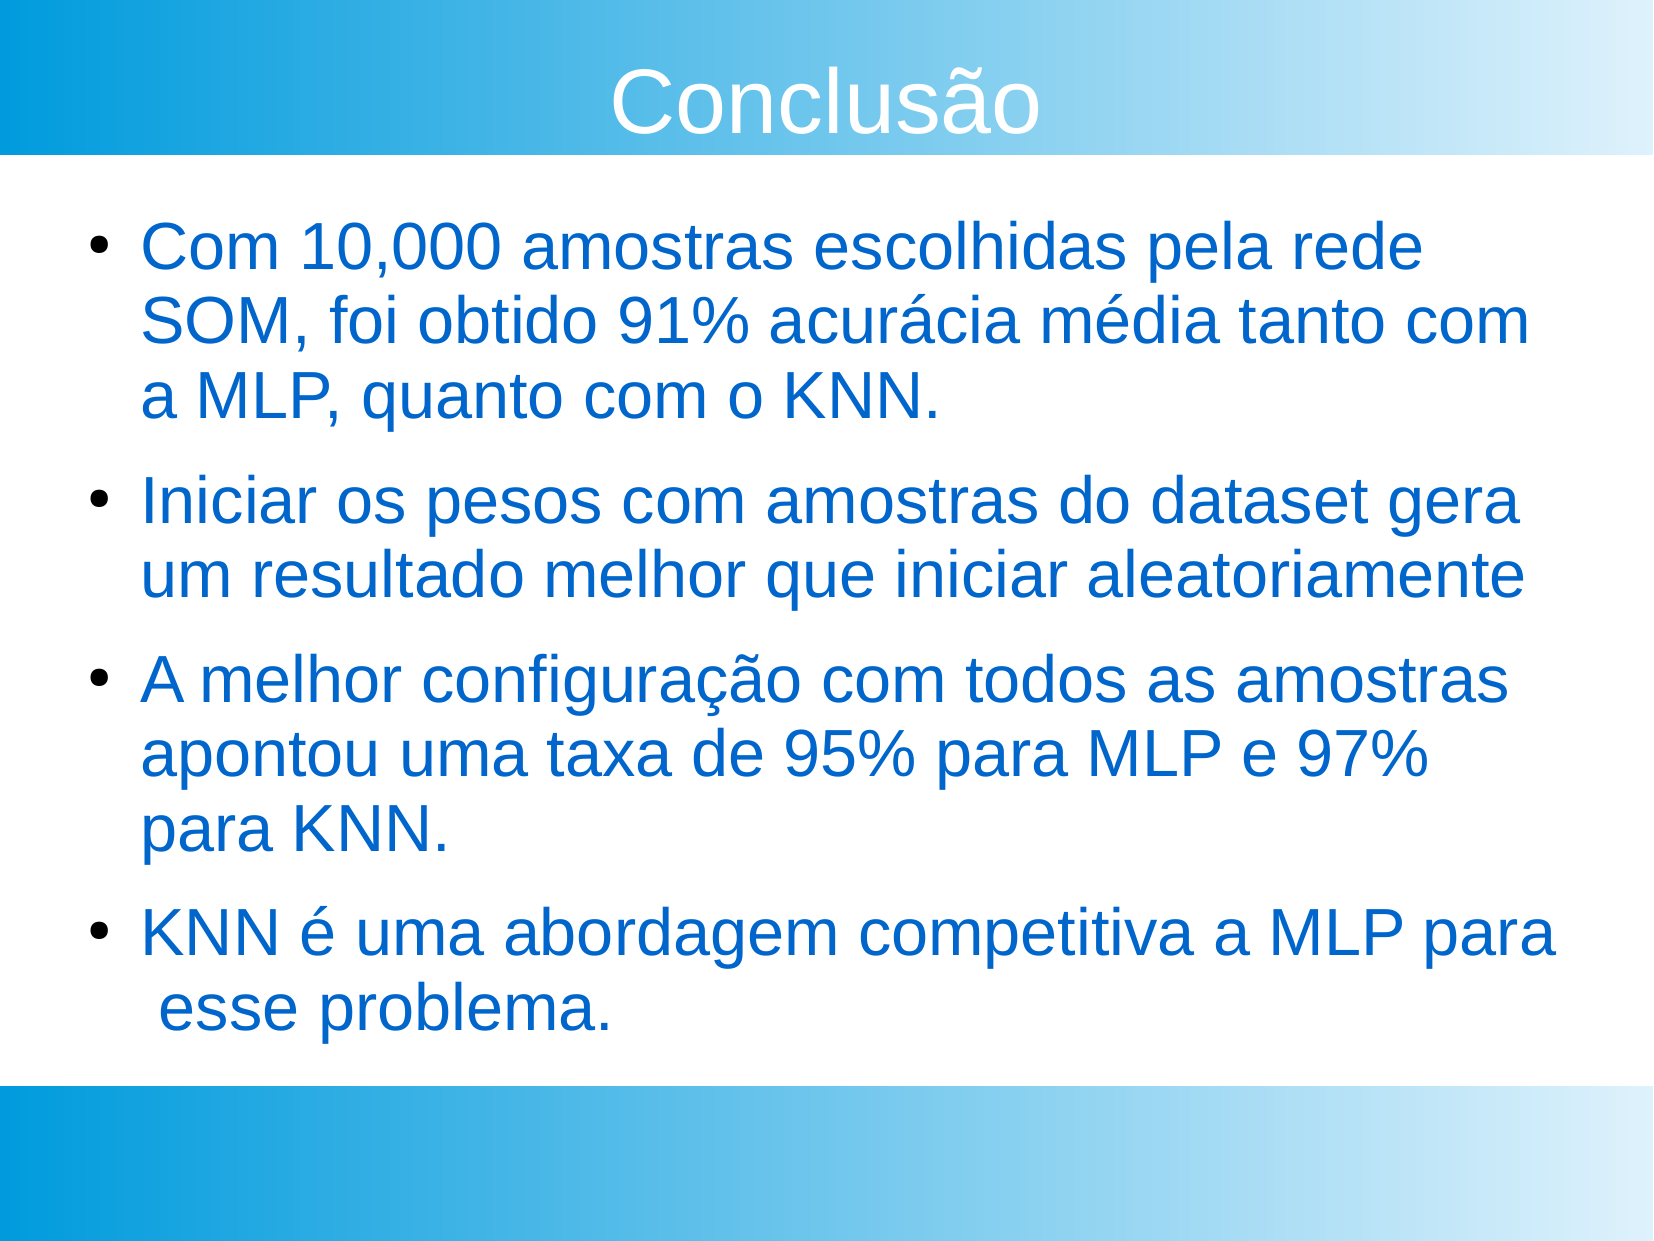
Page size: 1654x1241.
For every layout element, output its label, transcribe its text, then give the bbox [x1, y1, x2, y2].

title Conclusão [82, 49, 1571, 155]
list Com 10,000 amostras escolhidas pela rede SOM, foi obtido 91% acurácia média tanto com a MLP, quanto com o KNN. Iniciar os pesos com amostras do dataset gera um resultado melhor que iniciar aleatoriamente A melhor configuração com todos as amostras apontou uma taxa de 95% para MLP e 97% para KNN. KNN é uma abordagem competitiva a MLP para esse problema. [69, 208, 1558, 928]
